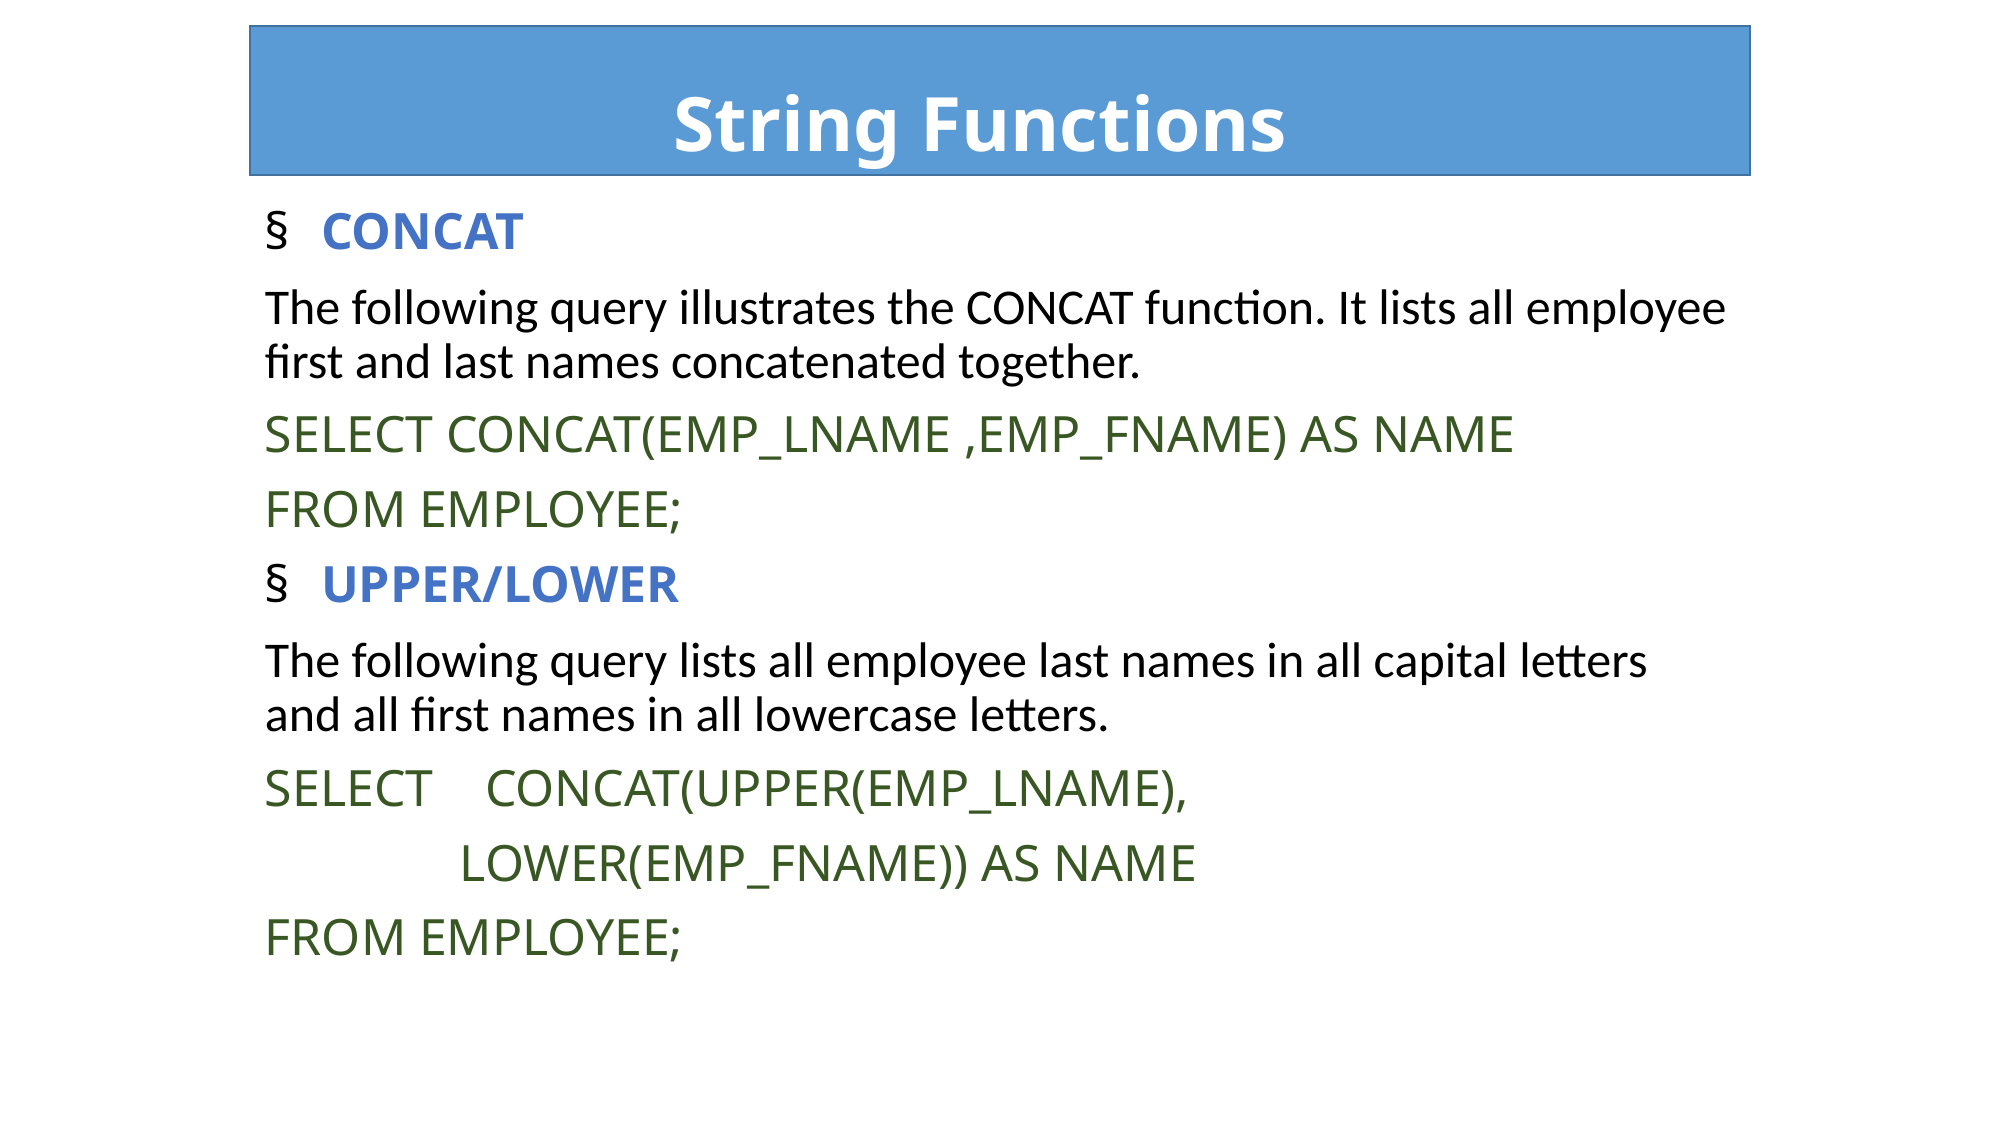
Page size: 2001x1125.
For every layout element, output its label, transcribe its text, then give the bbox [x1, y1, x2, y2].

subtitle CONCAT The following query illustrates the CONCAT function. It lists all employee first and last names concatenated together. SELECT CONCAT(EMP_LNAME ,EMP_FNAME) AS NAME FROM EMPLOYEE; UPPER/LOWER The following query lists all employee last names in all capital letters and all first names in all lowercase letters. SELECT CONCAT(UPPER(EMP_LNAME), LOWER(EMP_FNAME)) AS NAME FROM EMPLOYEE; [249, 198, 1750, 1051]
title String Functions [249, 26, 1750, 176]
